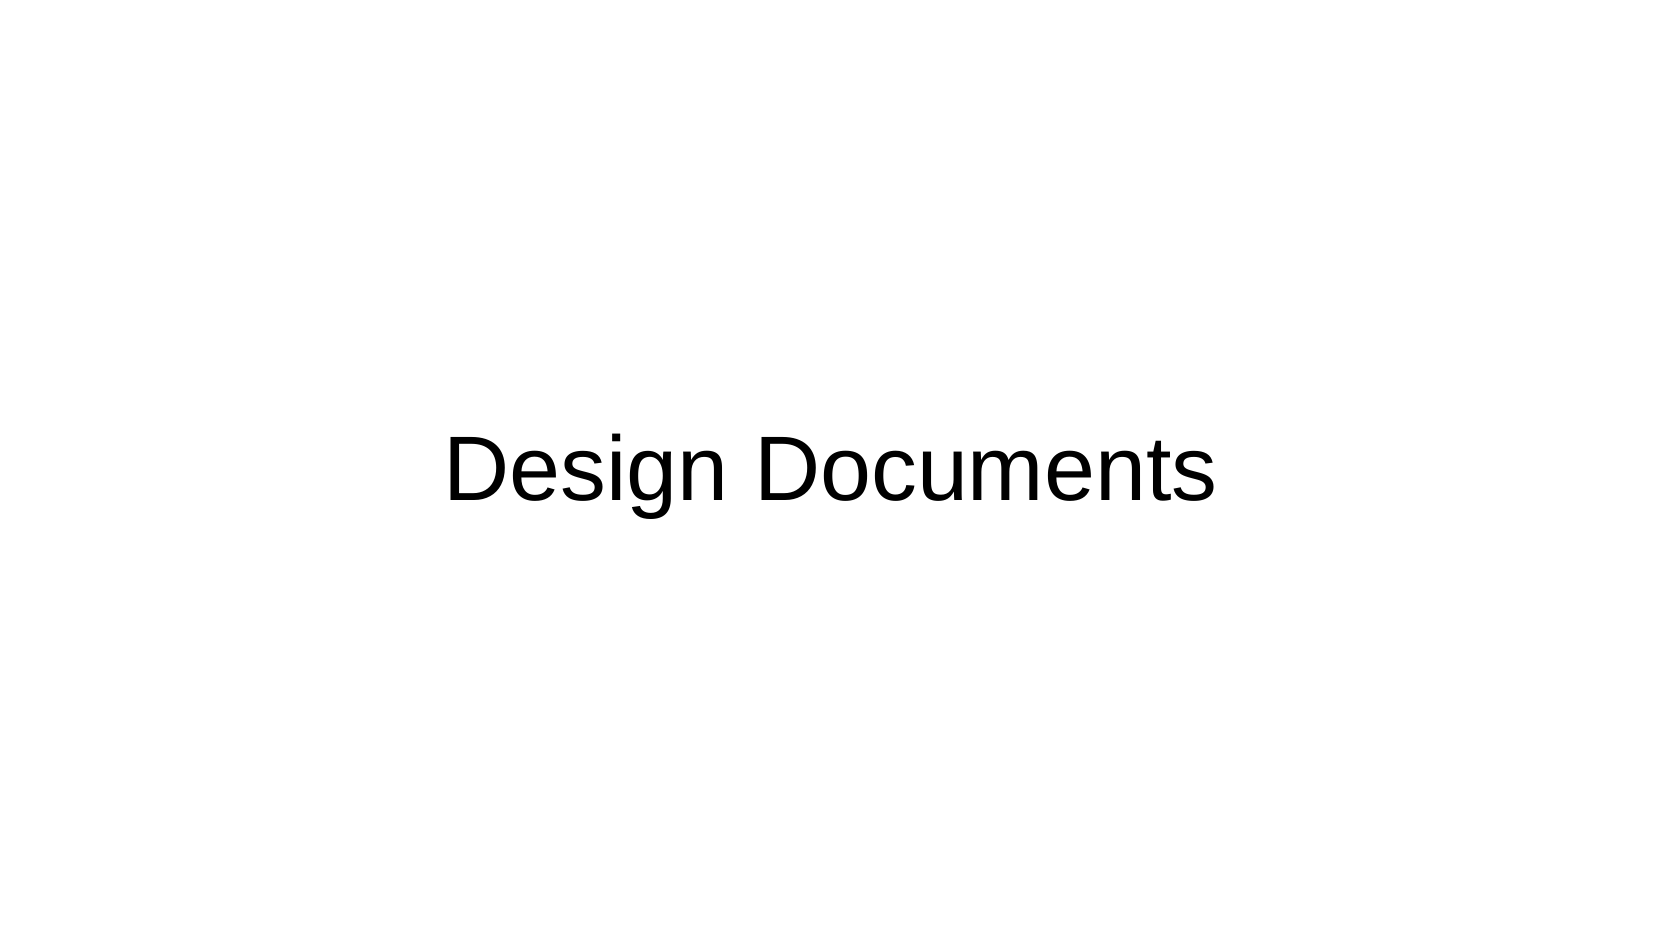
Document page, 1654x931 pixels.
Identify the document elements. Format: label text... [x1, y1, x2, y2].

title Design Documents [86, 247, 1576, 691]
